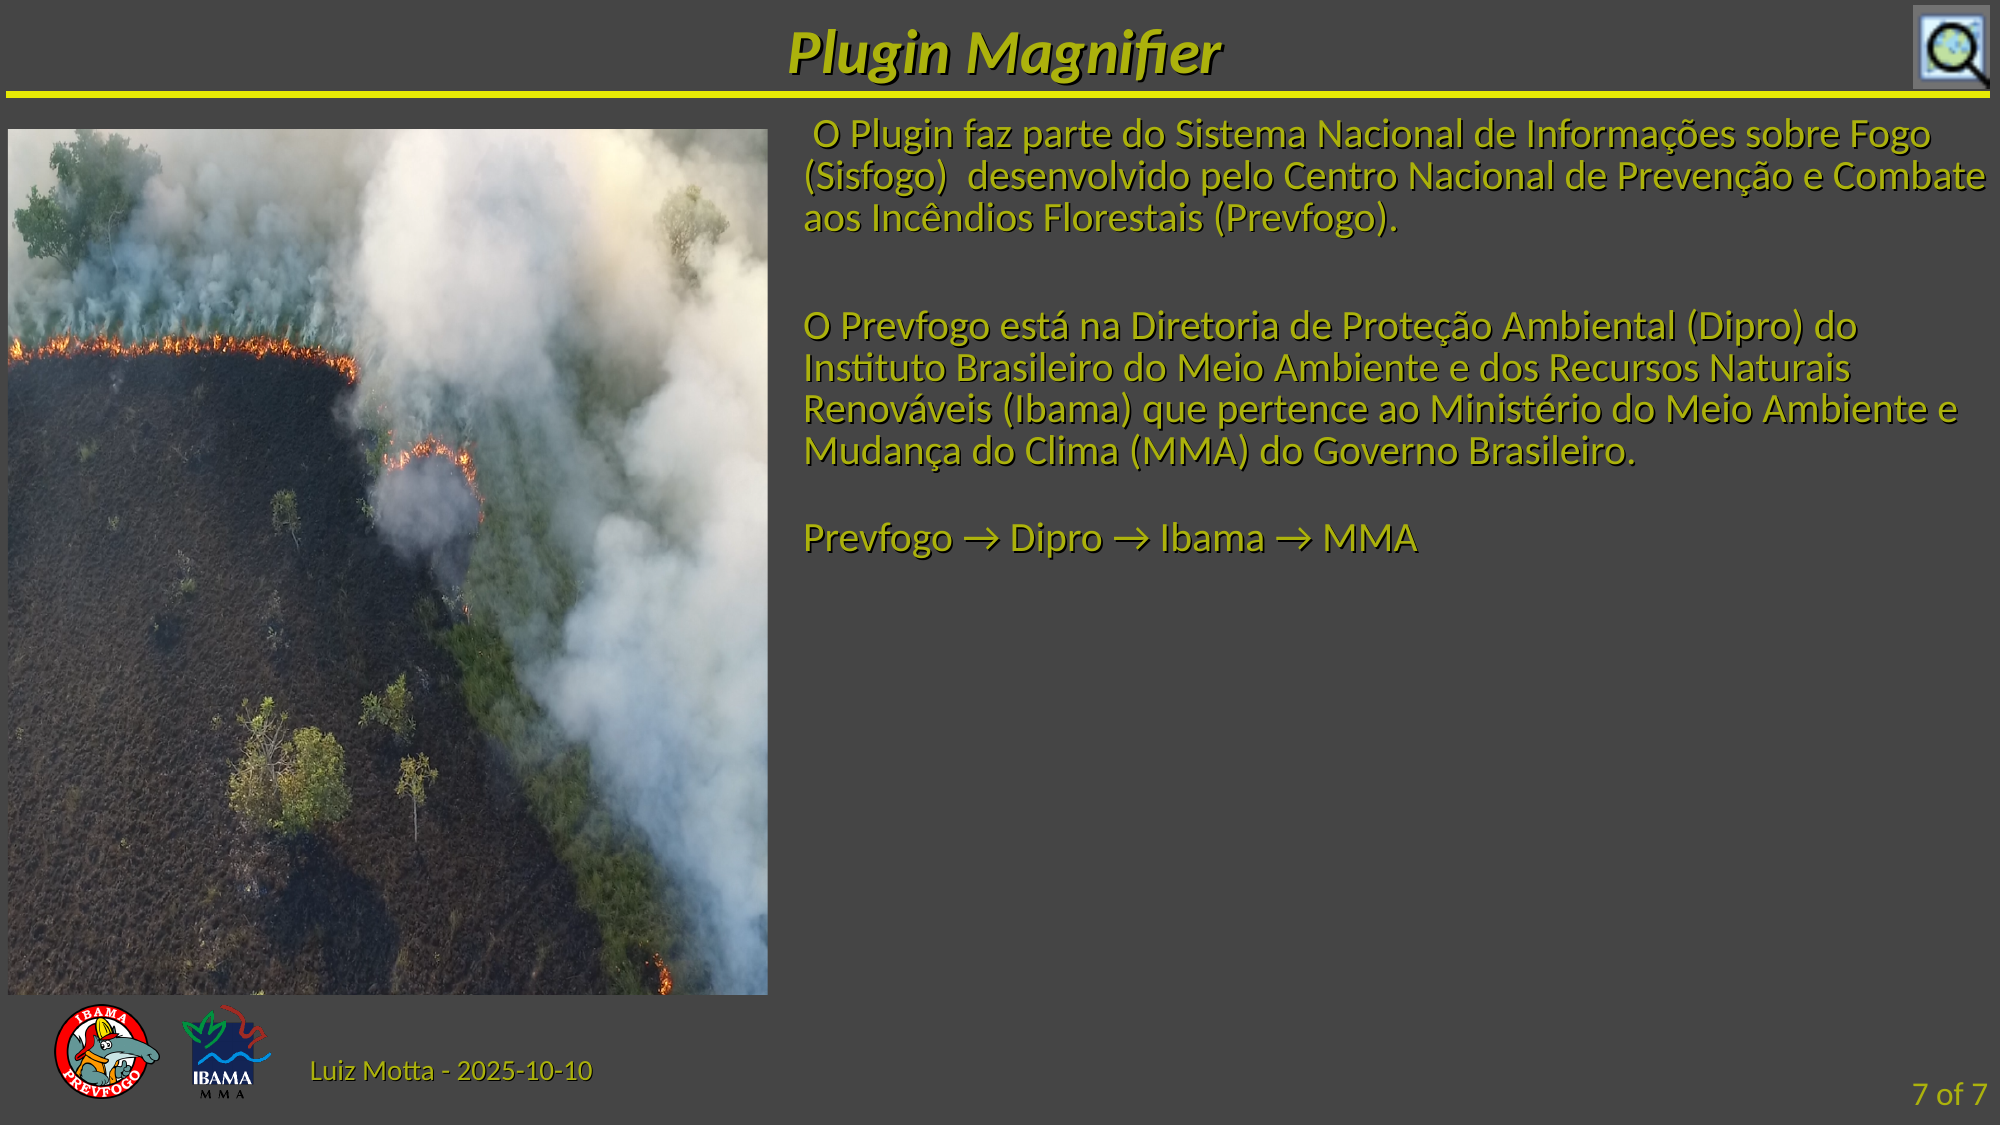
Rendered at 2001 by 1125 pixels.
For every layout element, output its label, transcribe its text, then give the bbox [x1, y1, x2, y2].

subtitle Plugin Magnifier [9, 11, 2000, 95]
picture [54, 1004, 160, 1099]
picture [173, 1004, 272, 1099]
picture [1913, 5, 1990, 89]
picture [7, 129, 768, 996]
text_box O Plugin faz parte do Sistema Nacional de Informações sobre Fogo (Sisfogo) desenvolvido pelo Centro Nacional de Prevenção e Combate aos Incêndios Florestais (Prevfogo). O Prevfogo está na Diretoria de Proteção Ambiental (Dipro) do Instituto Brasileiro do Meio Ambiente e dos Recursos Naturais Renováveis (Ibama) que pertence ao Ministério do Meio Ambiente e Mudança do Clima (MMA) do Governo Brasileiro. Prevfogo → Dipro → Ibama → MMA [803, 116, 2000, 757]
text_box Luiz Motta - 2025-10-10 [295, 1051, 768, 1106]
text_box <número> of 7 [1757, 1080, 1989, 1125]
